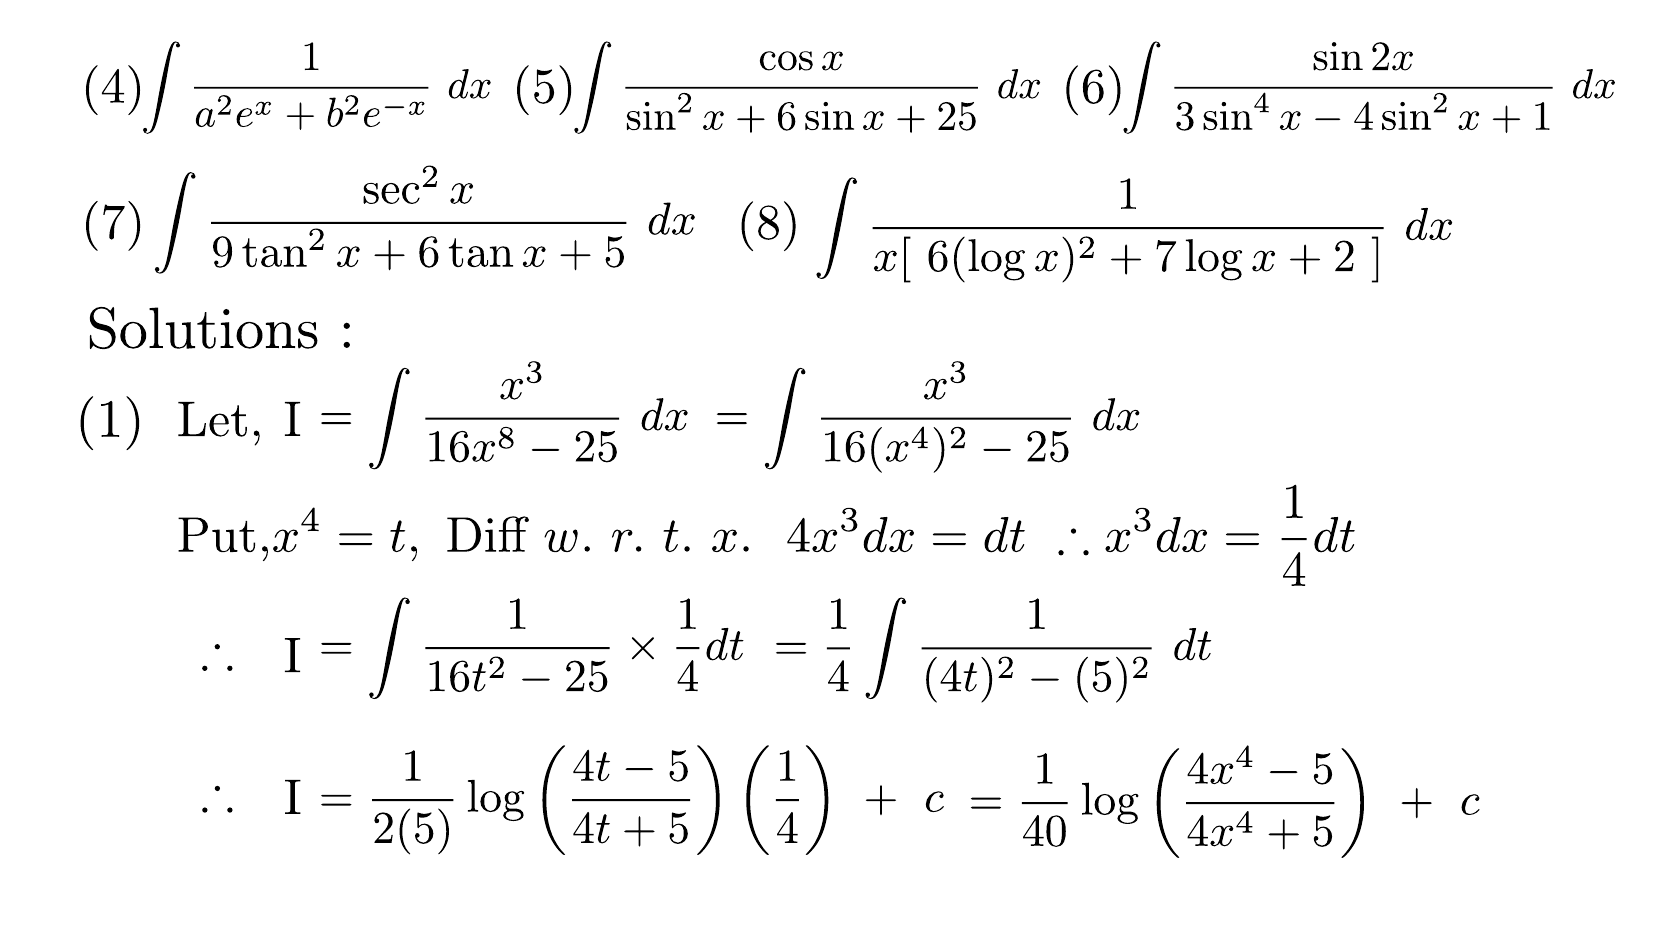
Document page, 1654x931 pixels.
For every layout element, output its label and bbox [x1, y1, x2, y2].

text_box [816, 177, 1453, 283]
text_box [284, 401, 301, 437]
text_box [202, 644, 233, 671]
text_box [320, 745, 944, 855]
text_box [154, 165, 695, 274]
text_box [739, 201, 796, 252]
text_box [574, 41, 1041, 134]
title [47, 36, 1607, 898]
text_box [142, 41, 491, 134]
text_box [83, 65, 141, 116]
text_box [83, 200, 141, 251]
text_box [320, 597, 744, 700]
text_box [202, 785, 233, 813]
text_box [78, 396, 140, 451]
text_box [284, 638, 301, 673]
text_box [1123, 41, 1615, 134]
text_box [178, 401, 260, 446]
text_box [970, 745, 1480, 858]
text_box [1063, 65, 1121, 116]
text_box [775, 597, 1212, 703]
text_box [716, 361, 1140, 473]
text_box [320, 361, 688, 470]
text_box [89, 306, 350, 350]
text_box [285, 779, 301, 814]
text_box [514, 65, 572, 116]
text_box [178, 484, 1356, 586]
